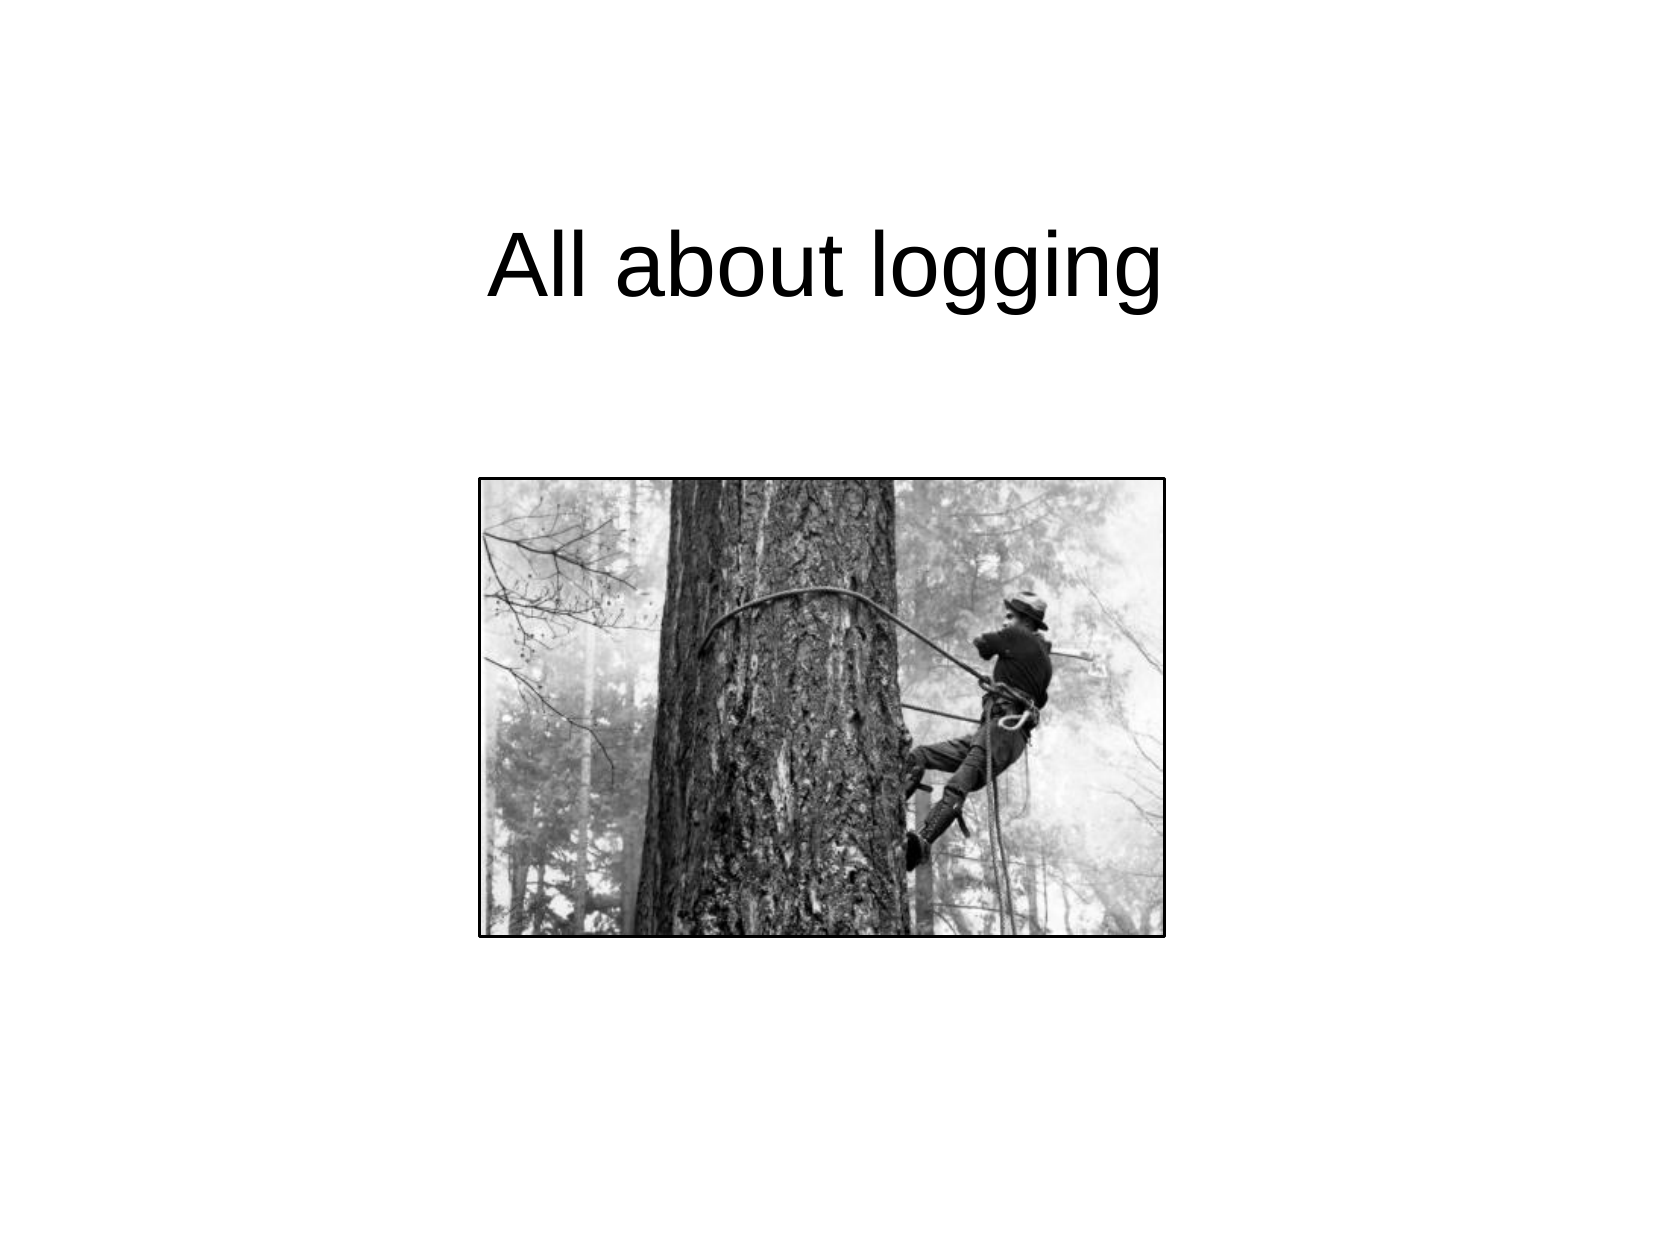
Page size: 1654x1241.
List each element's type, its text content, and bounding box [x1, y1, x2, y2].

title All about logging [82, 161, 1571, 369]
picture [480, 480, 1163, 935]
